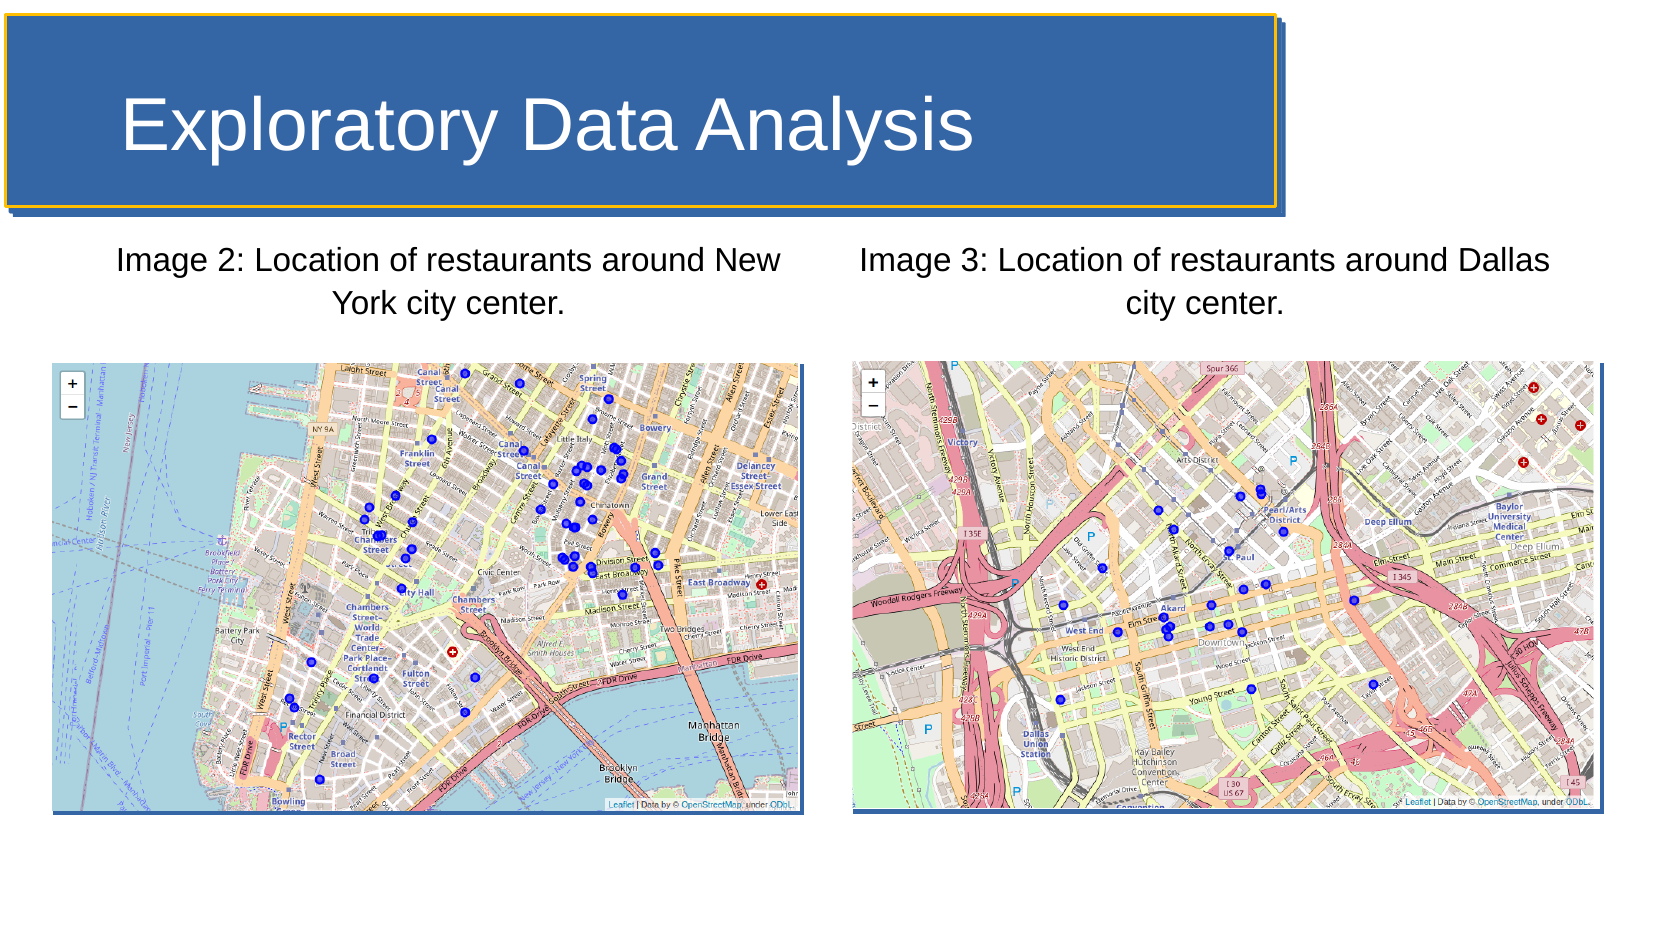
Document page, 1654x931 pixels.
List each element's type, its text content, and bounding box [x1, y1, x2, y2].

title Exploratory Data Analysis [82, 44, 1235, 192]
list Image 3: Location of restaurants around Dallas city center. [845, 236, 1566, 798]
list Image 2: Location of restaurants around New York city center. [88, 236, 809, 798]
picture [849, 358, 1600, 809]
picture [49, 360, 800, 811]
